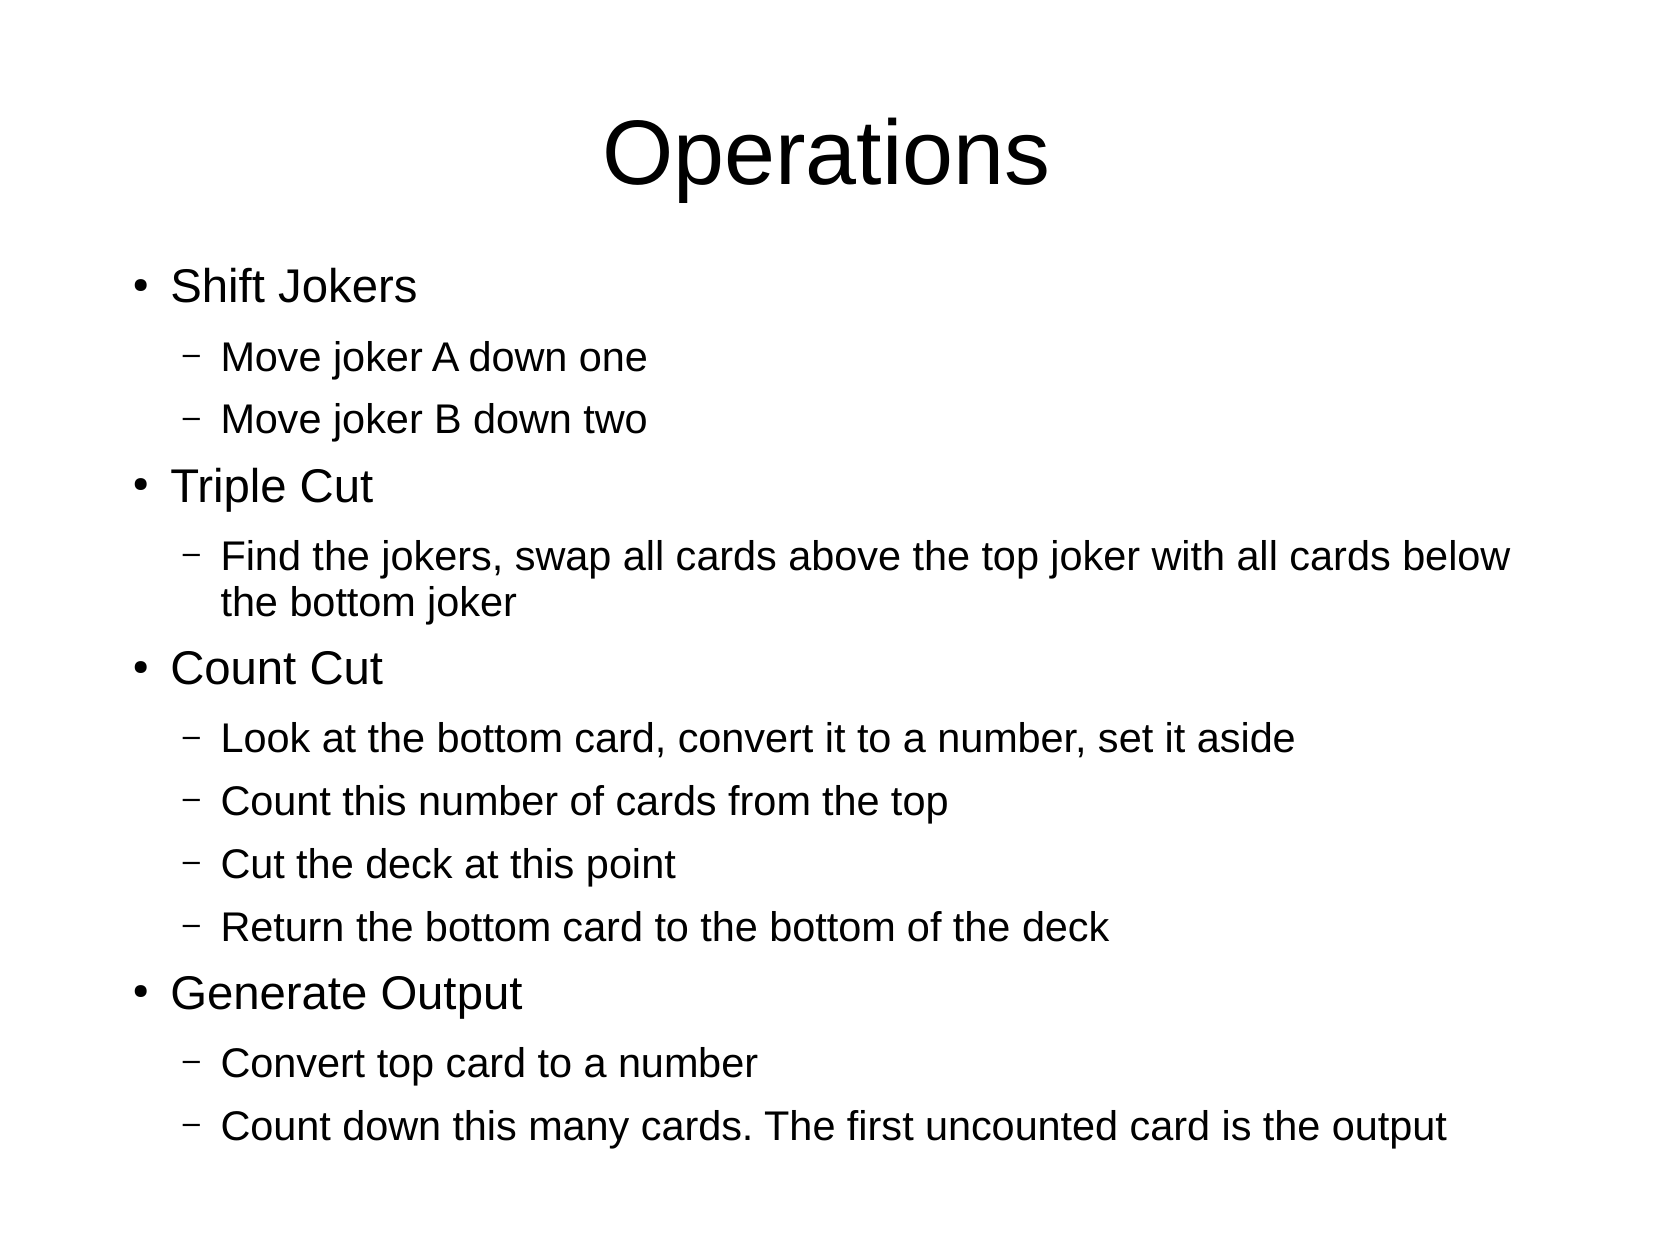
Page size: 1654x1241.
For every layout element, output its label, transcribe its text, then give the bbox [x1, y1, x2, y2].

list Shift Jokers Move joker A down one Move joker B down two Triple Cut Find the jokers, swap all cards above the top joker with all cards below the bottom joker Count Cut Look at the bottom card, convert it to a number, set it aside Count this number of cards from the top Cut the deck at this point Return the bottom card to the bottom of the deck Generate Output Convert top card to a number Count down this many cards. The first uncounted card is the output [120, 260, 1523, 1156]
title Operations [82, 49, 1571, 257]
